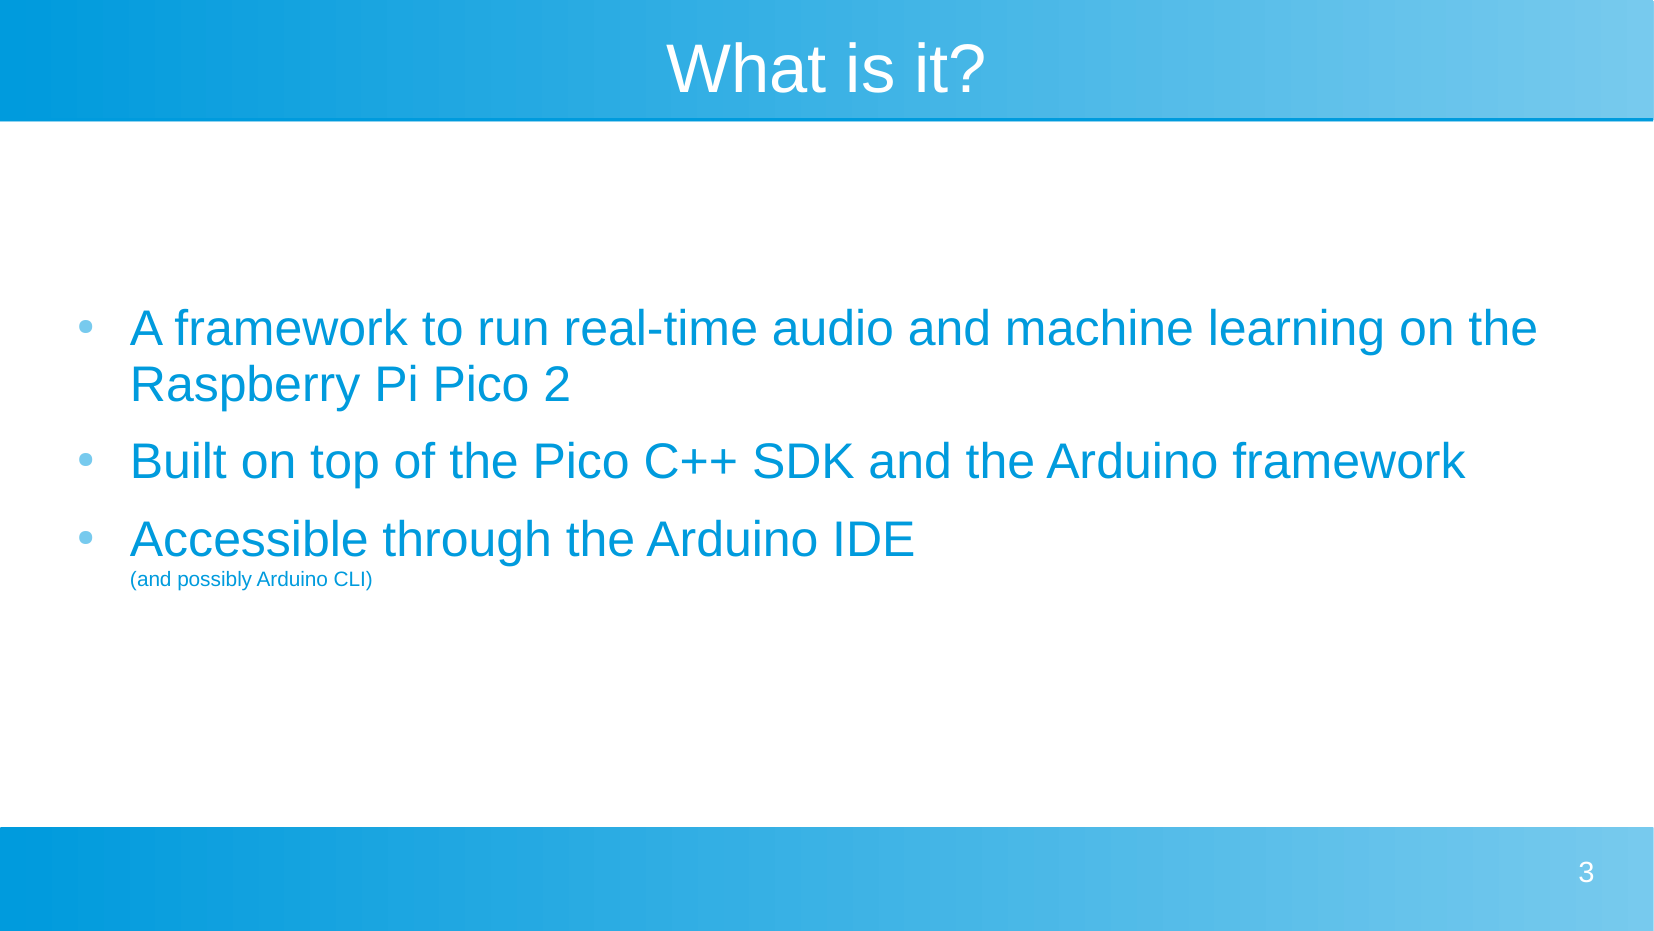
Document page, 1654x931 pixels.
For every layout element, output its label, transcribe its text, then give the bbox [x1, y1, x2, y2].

list A framework to run real-time audio and machine learning on the Raspberry Pi Pico 2 Built on top of the Pico C++ SDK and the Arduino framework Accessible through the Arduino IDE (and possibly Arduino CLI) [59, 300, 1595, 768]
title What is it? [59, 29, 1595, 108]
